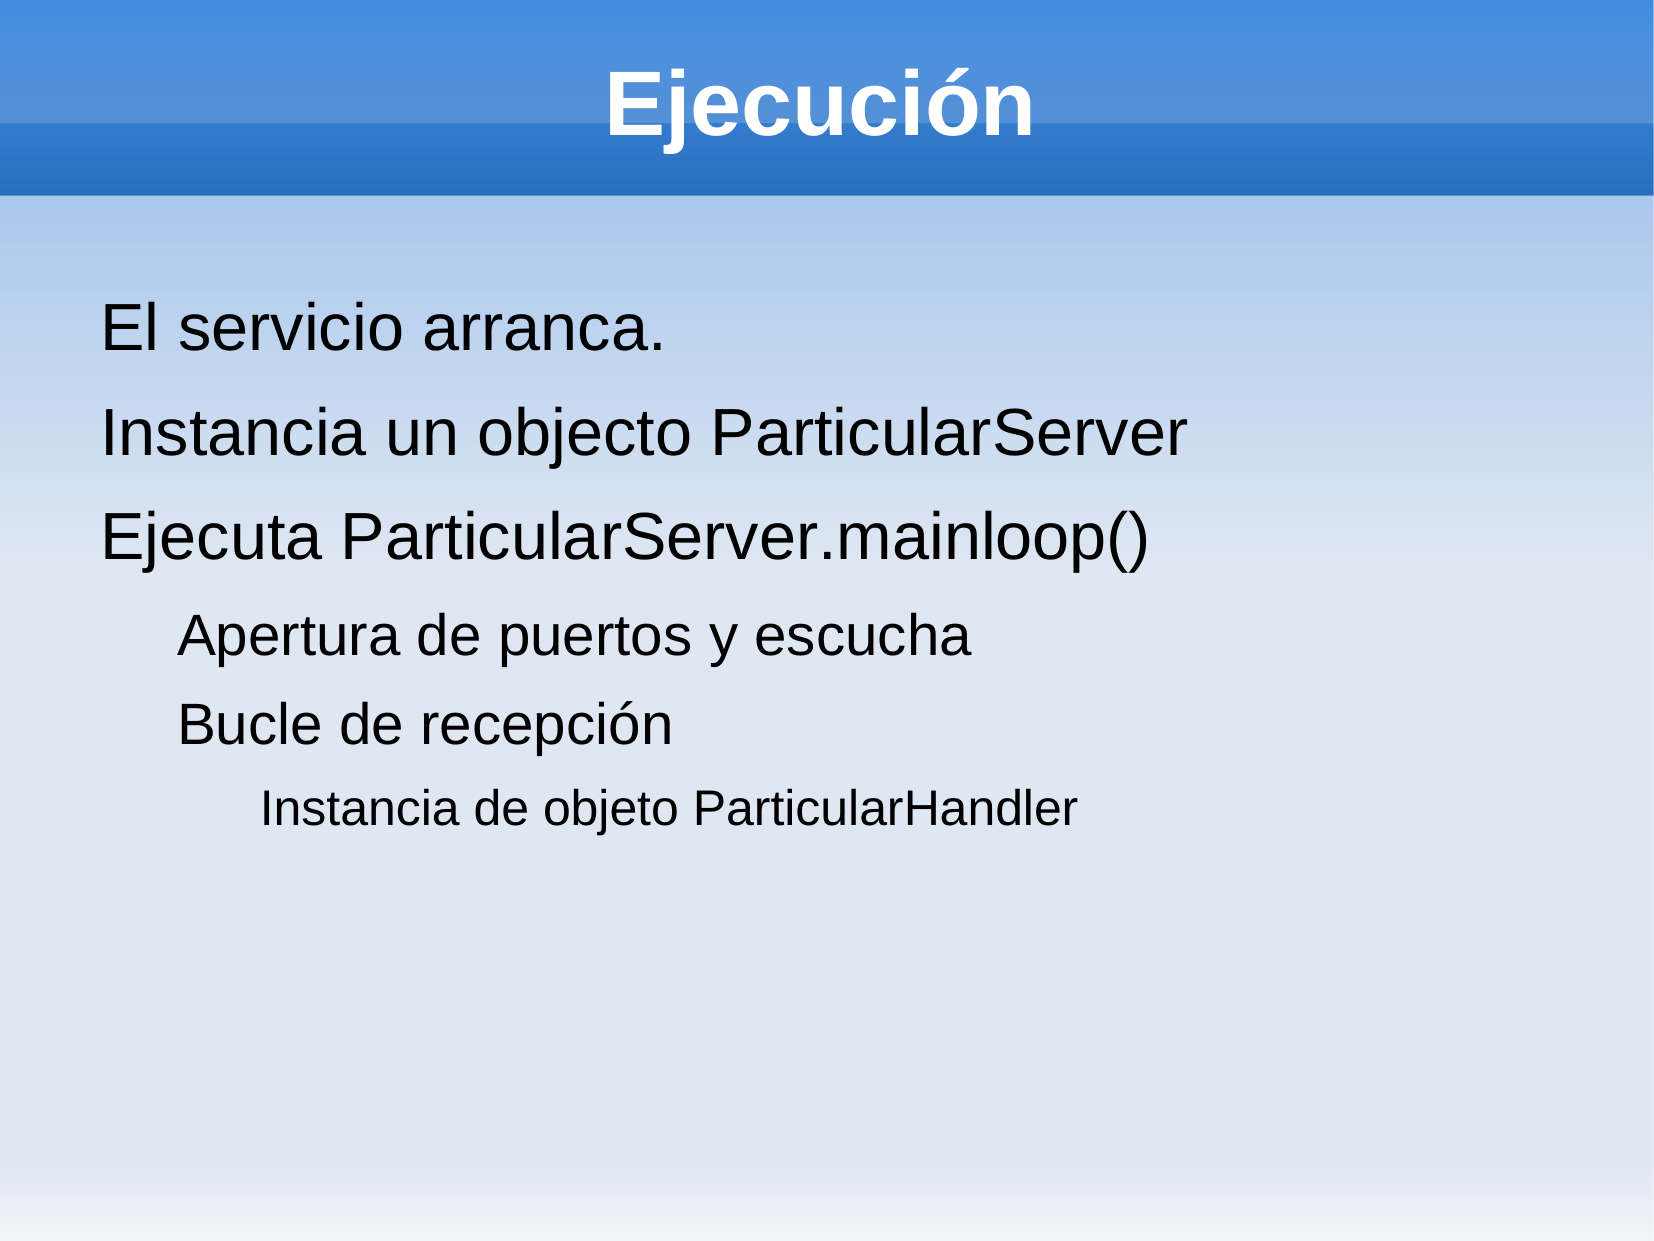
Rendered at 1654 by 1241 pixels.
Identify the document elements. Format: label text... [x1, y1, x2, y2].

title Ejecución [76, 7, 1565, 200]
list El servicio arranca. Instancia un objecto ParticularServer Ejecuta ParticularServer.mainloop() Apertura de puertos y escucha Bucle de recepción Instancia de objeto ParticularHandler [82, 290, 1571, 1094]
picture [0, 0, 1654, 1241]
